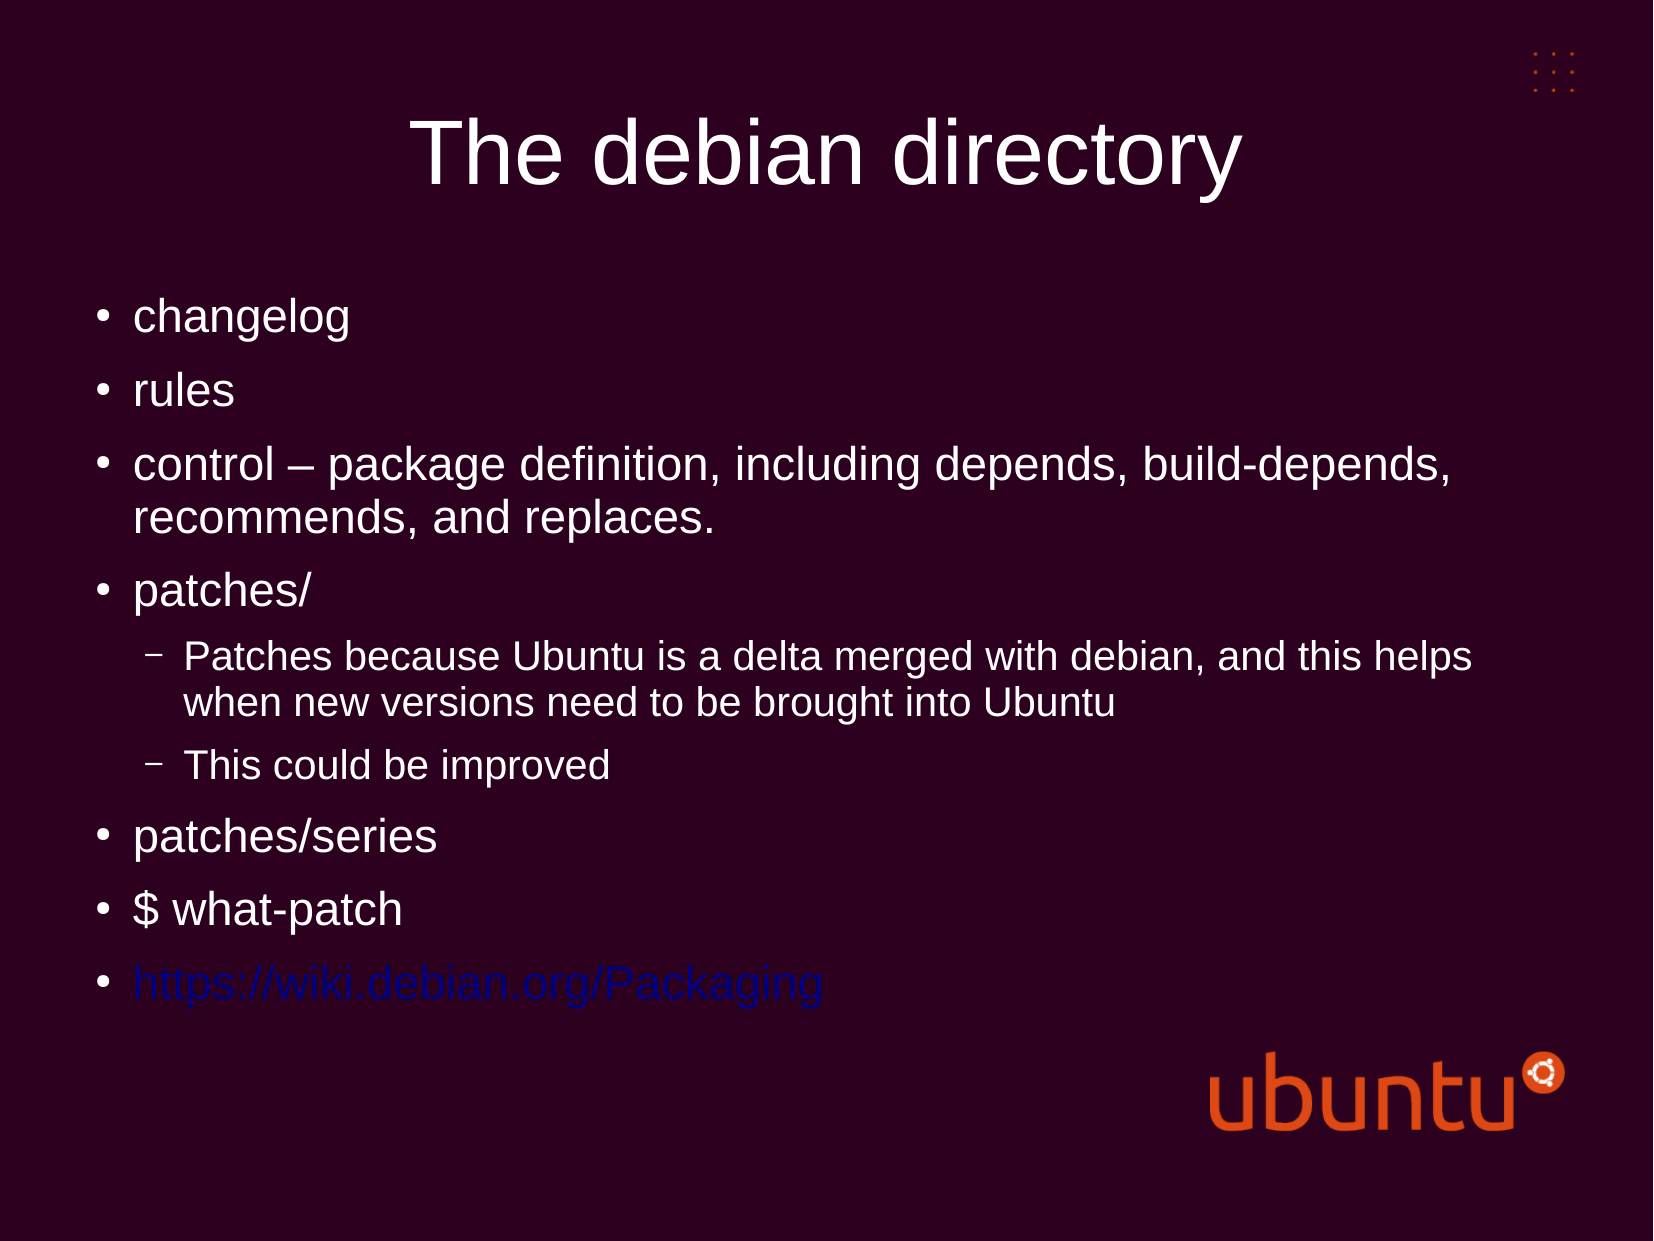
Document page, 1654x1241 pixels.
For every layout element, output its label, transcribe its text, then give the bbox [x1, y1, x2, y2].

picture [1121, 960, 1653, 1223]
list changelog rules control – package definition, including depends, build-depends, recommends, and replaces. patches/ Patches because Ubuntu is a delta merged with debian, and this helps when new versions need to be brought into Ubuntu This could be improved patches/series $ what-patch https://wiki.debian.org/Packaging [82, 290, 1571, 1010]
title The debian directory [82, 49, 1571, 257]
picture [1571, 49, 1575, 94]
